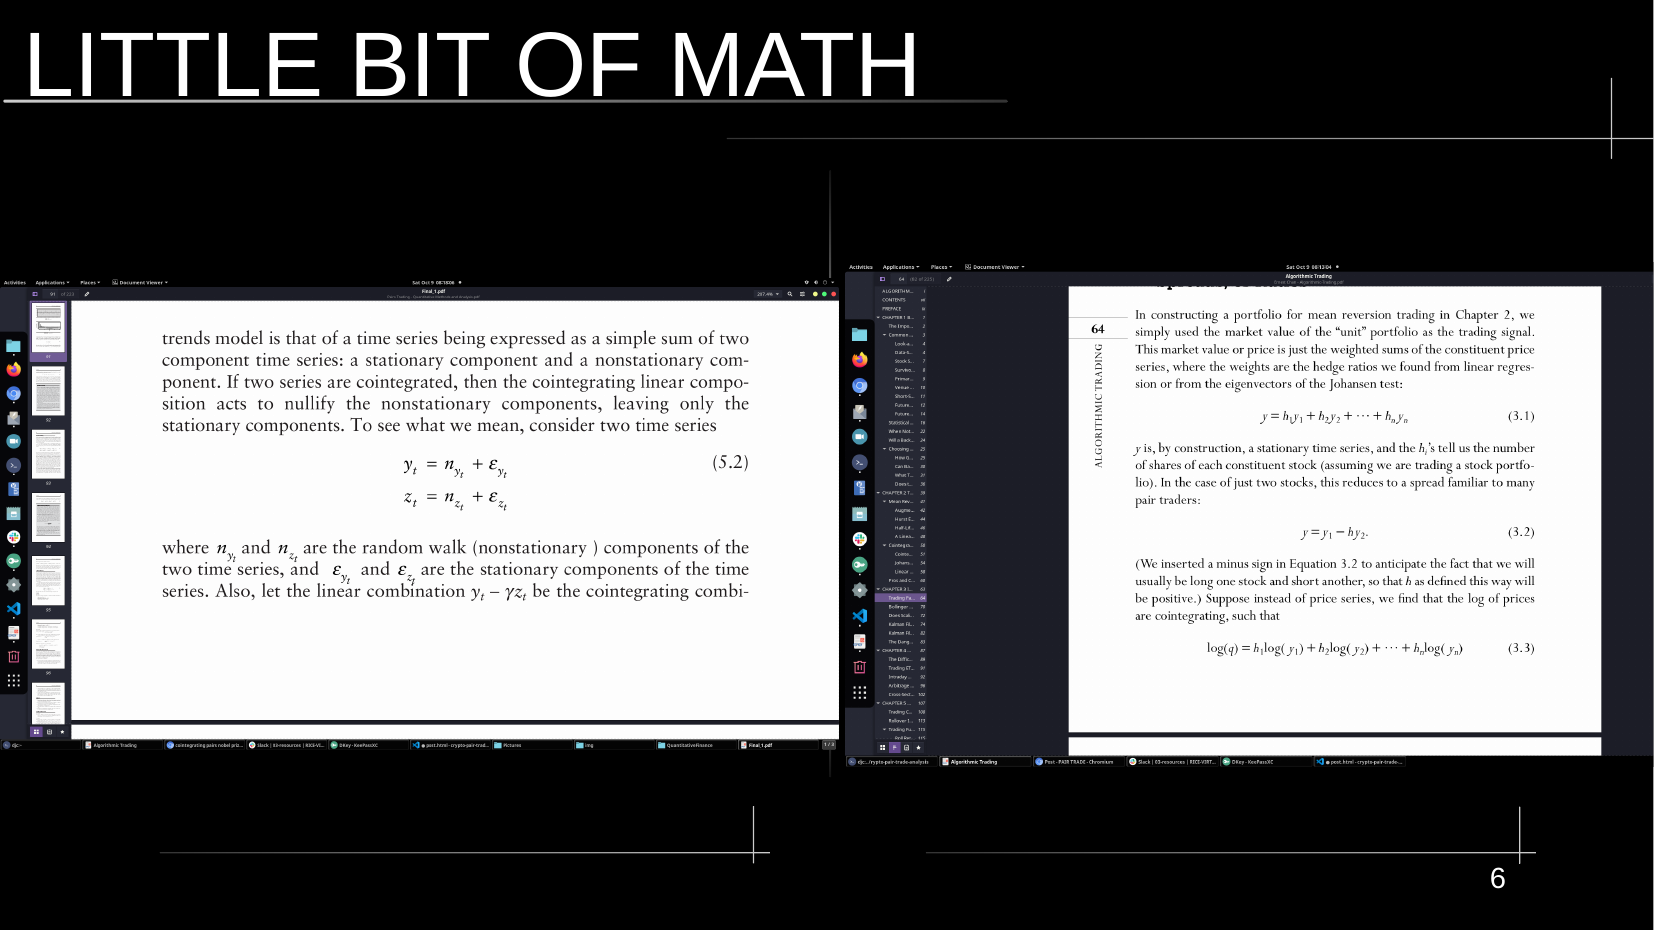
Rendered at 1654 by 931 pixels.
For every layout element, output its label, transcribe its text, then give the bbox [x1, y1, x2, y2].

picture [0, 278, 839, 751]
title LITTLE BIT OF MATH [23, 11, 1589, 119]
picture [845, 262, 1654, 767]
